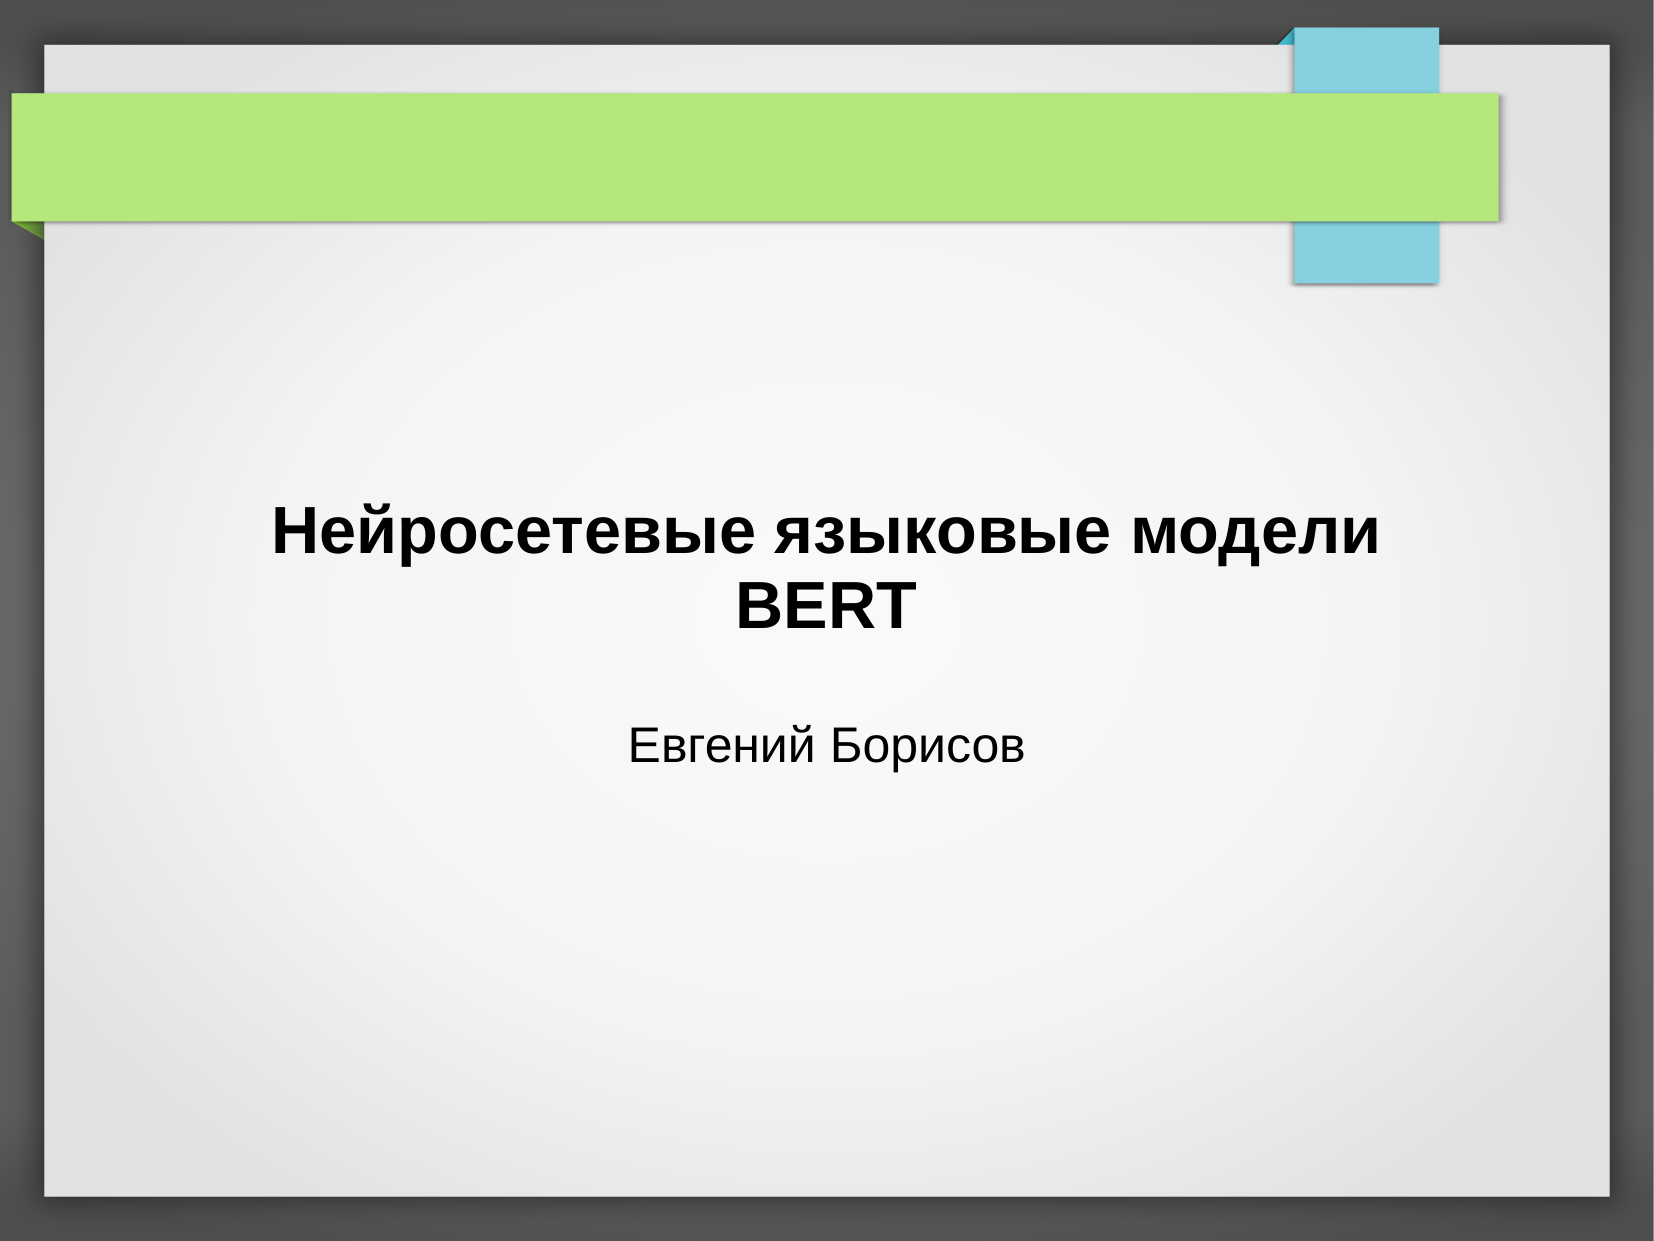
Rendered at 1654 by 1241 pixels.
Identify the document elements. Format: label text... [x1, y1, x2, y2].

subtitle Нейросетевые языковые модели BERT Евгений Борисов [82, 290, 1571, 1010]
picture [0, 0, 1654, 1241]
